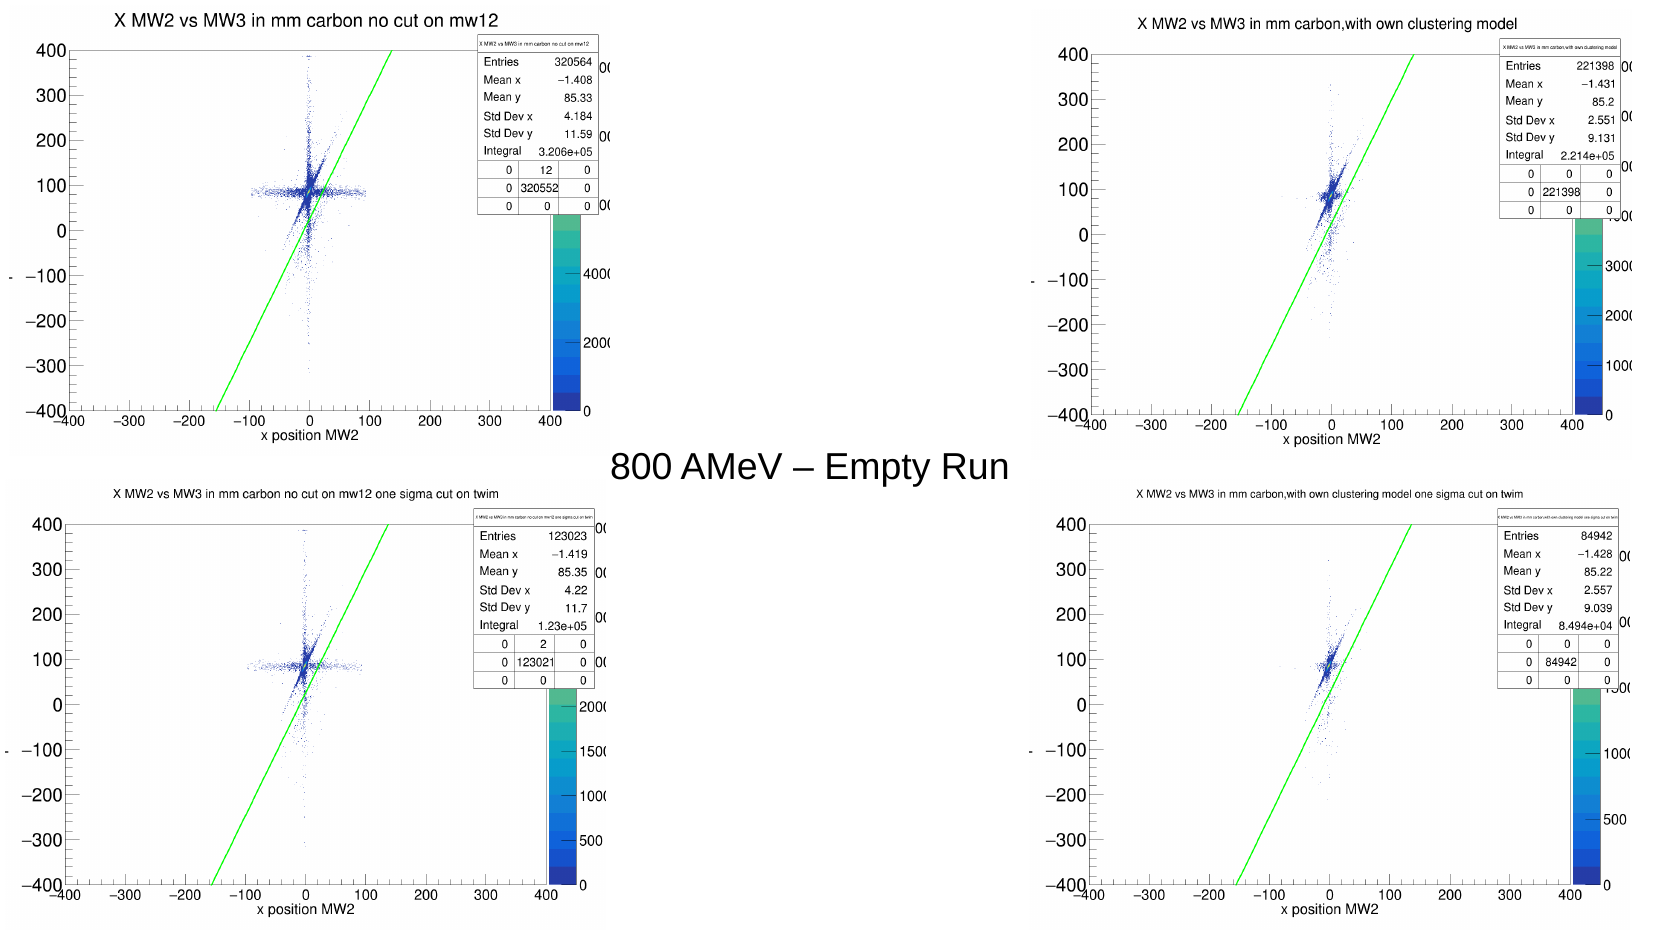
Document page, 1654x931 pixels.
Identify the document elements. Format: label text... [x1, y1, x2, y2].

picture [1031, 9, 1632, 460]
picture [1029, 479, 1630, 931]
picture [9, 5, 610, 456]
picture [5, 479, 606, 931]
text_box 800 AMeV – Empty Run [450, 438, 1171, 496]
